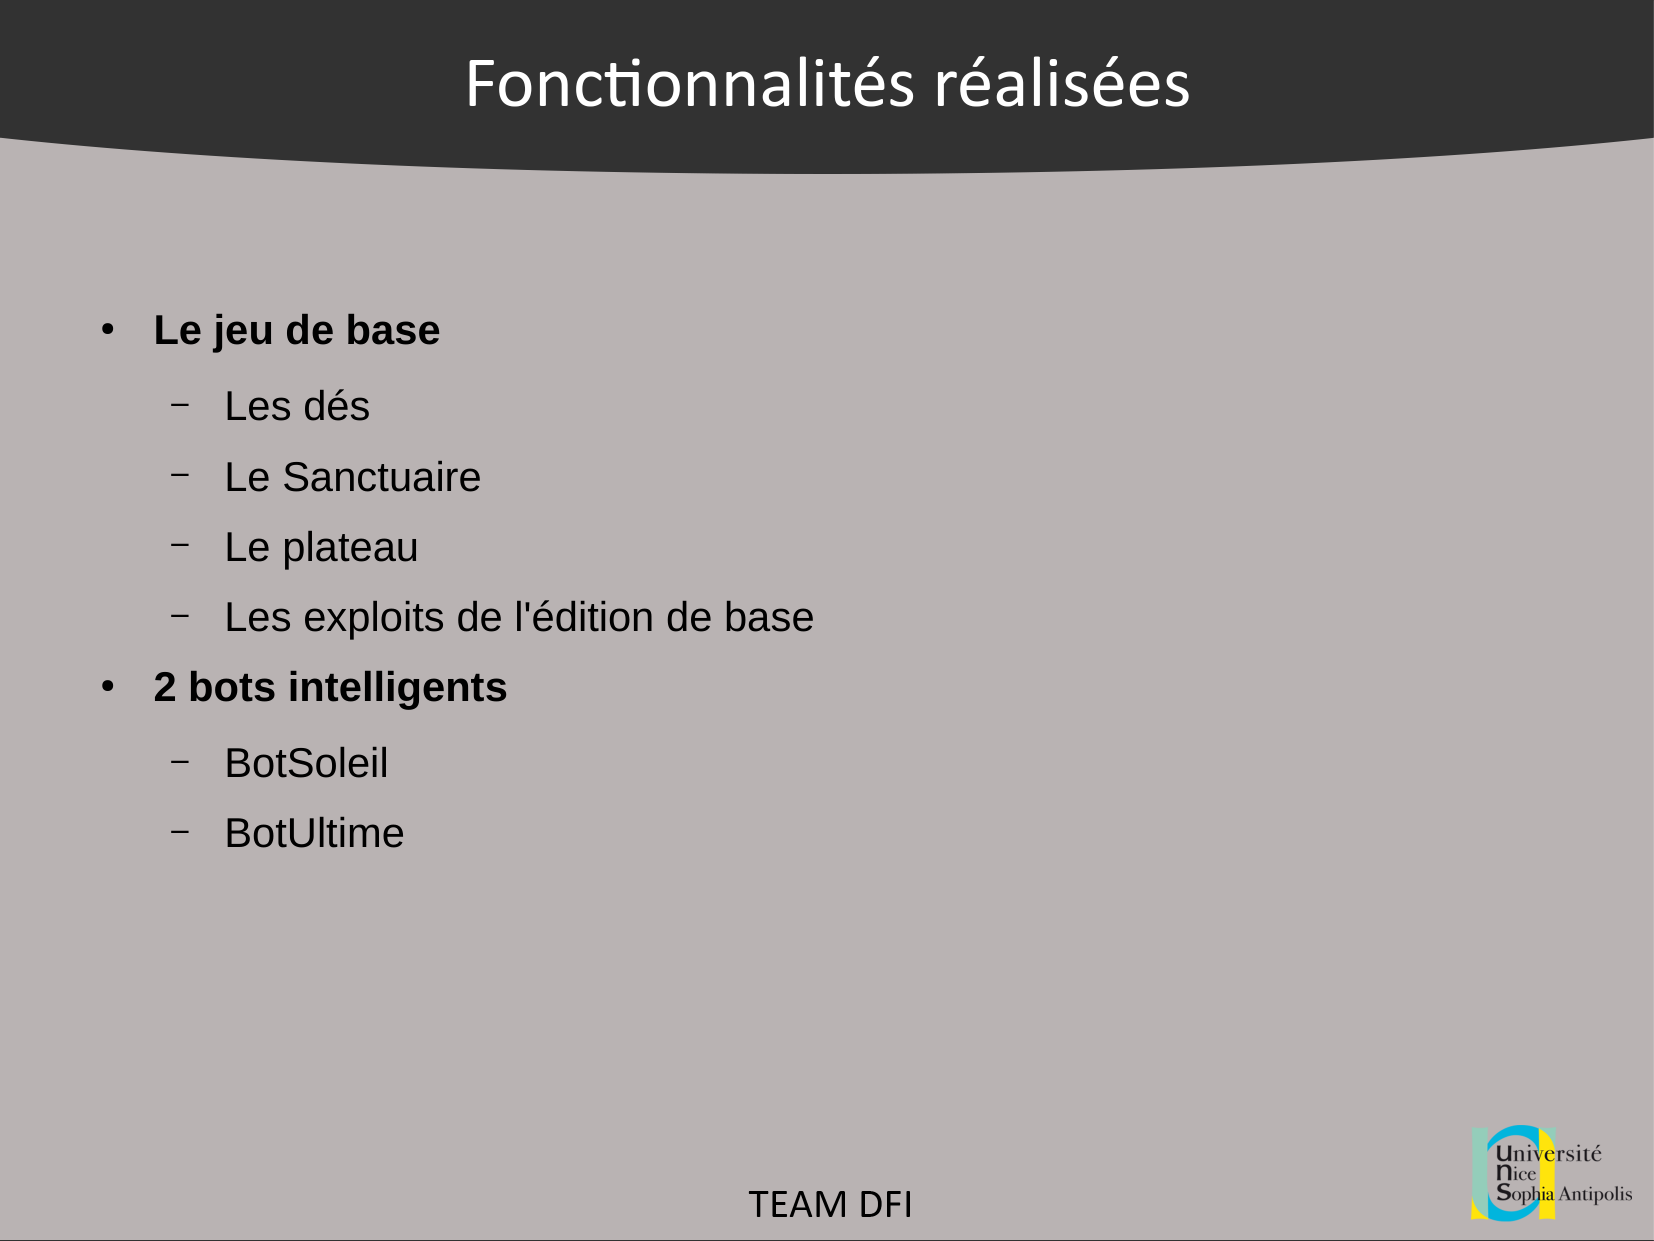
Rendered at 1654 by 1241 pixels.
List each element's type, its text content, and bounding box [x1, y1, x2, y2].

picture [0, 0, 1654, 1241]
list Le jeu de base Les dés Le Sanctuaire Le plateau Les exploits de l'édition de base 2 bots intelligents BotSoleil BotUltime [82, 307, 1571, 1027]
